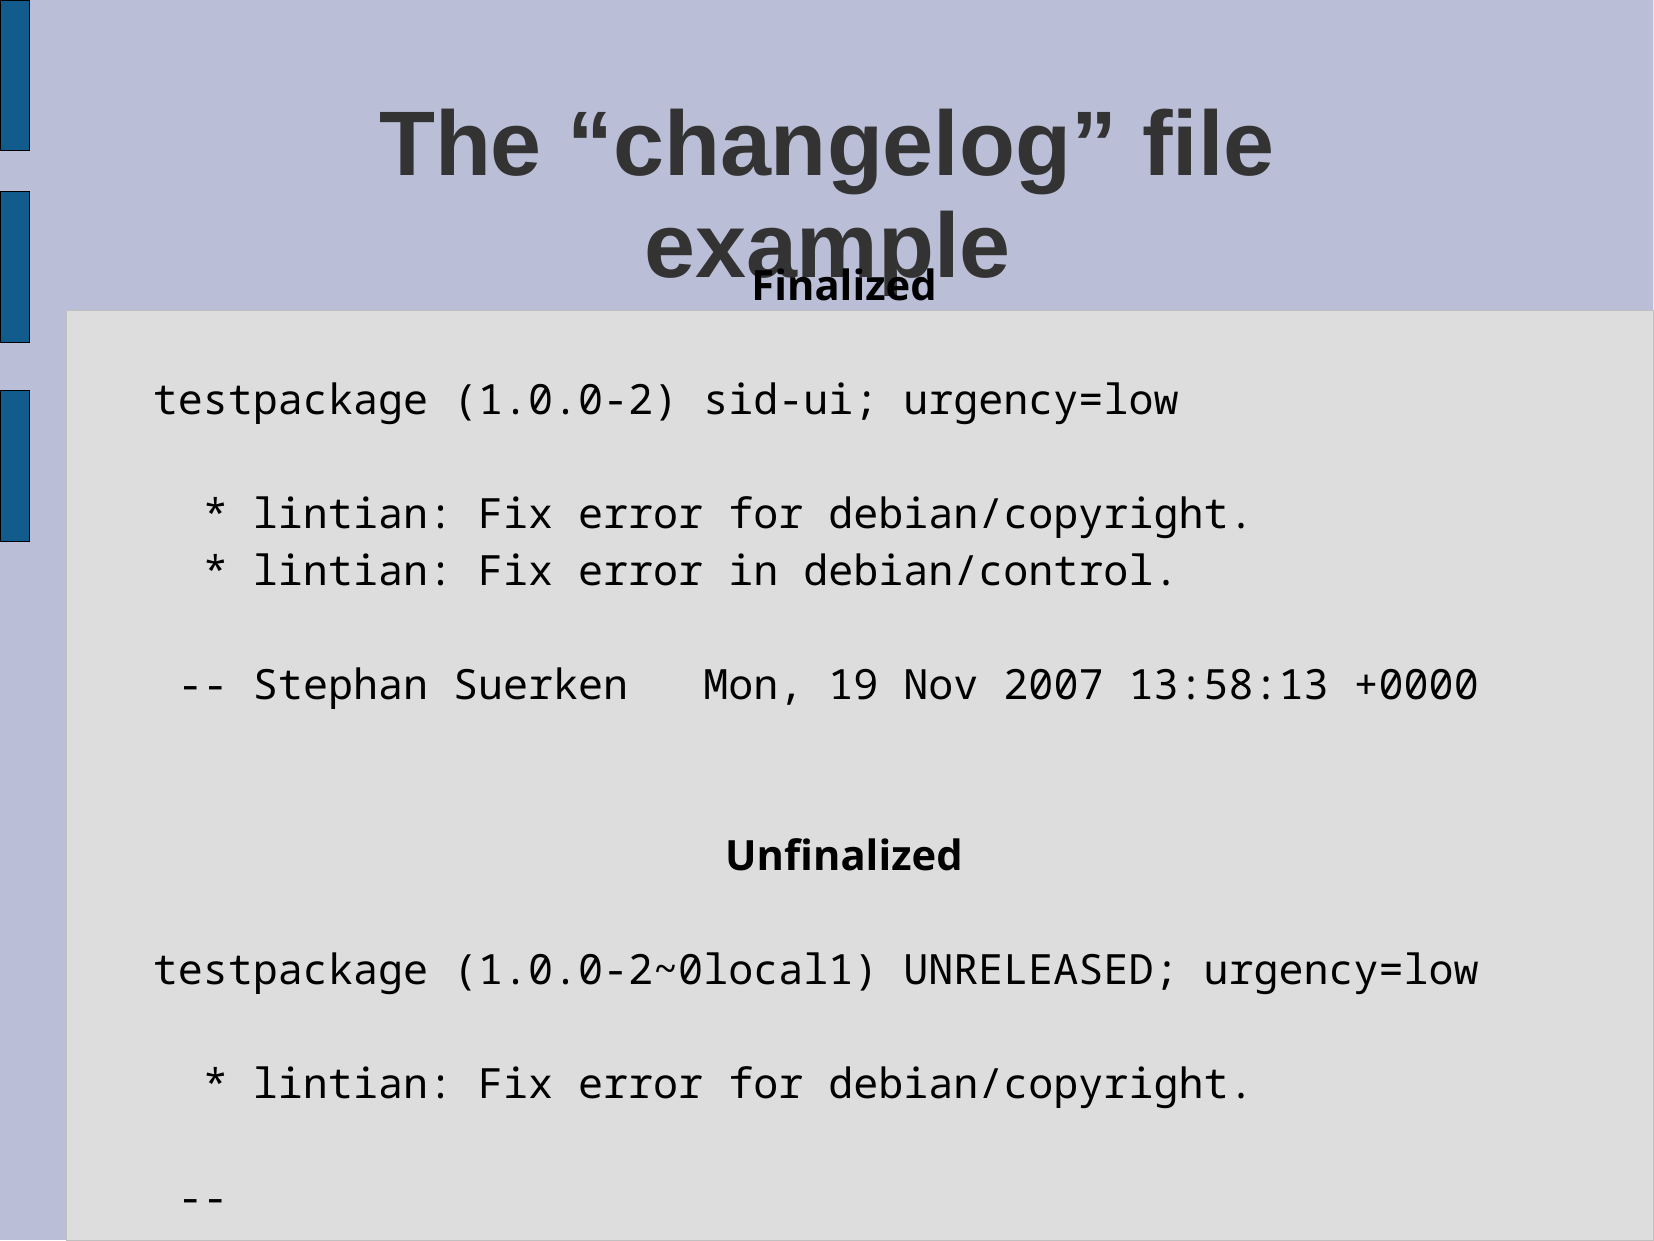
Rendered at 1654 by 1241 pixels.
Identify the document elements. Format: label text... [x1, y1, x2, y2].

title The “changelog” file example [121, 91, 1534, 299]
subtitle Finalized testpackage (1.0.0-2) sid-ui; urgency=low * lintian: Fix error for debian/copyright. * lintian: Fix error in debian/control. -- Stephan Suerken Mon, 19 Nov 2007 13:58:13 +0000 Unfinalized testpackage (1.0.0-2~0local1) UNRELEASED; urgency=low * lintian: Fix error for debian/copyright. -- [152, 324, 1536, 1230]
